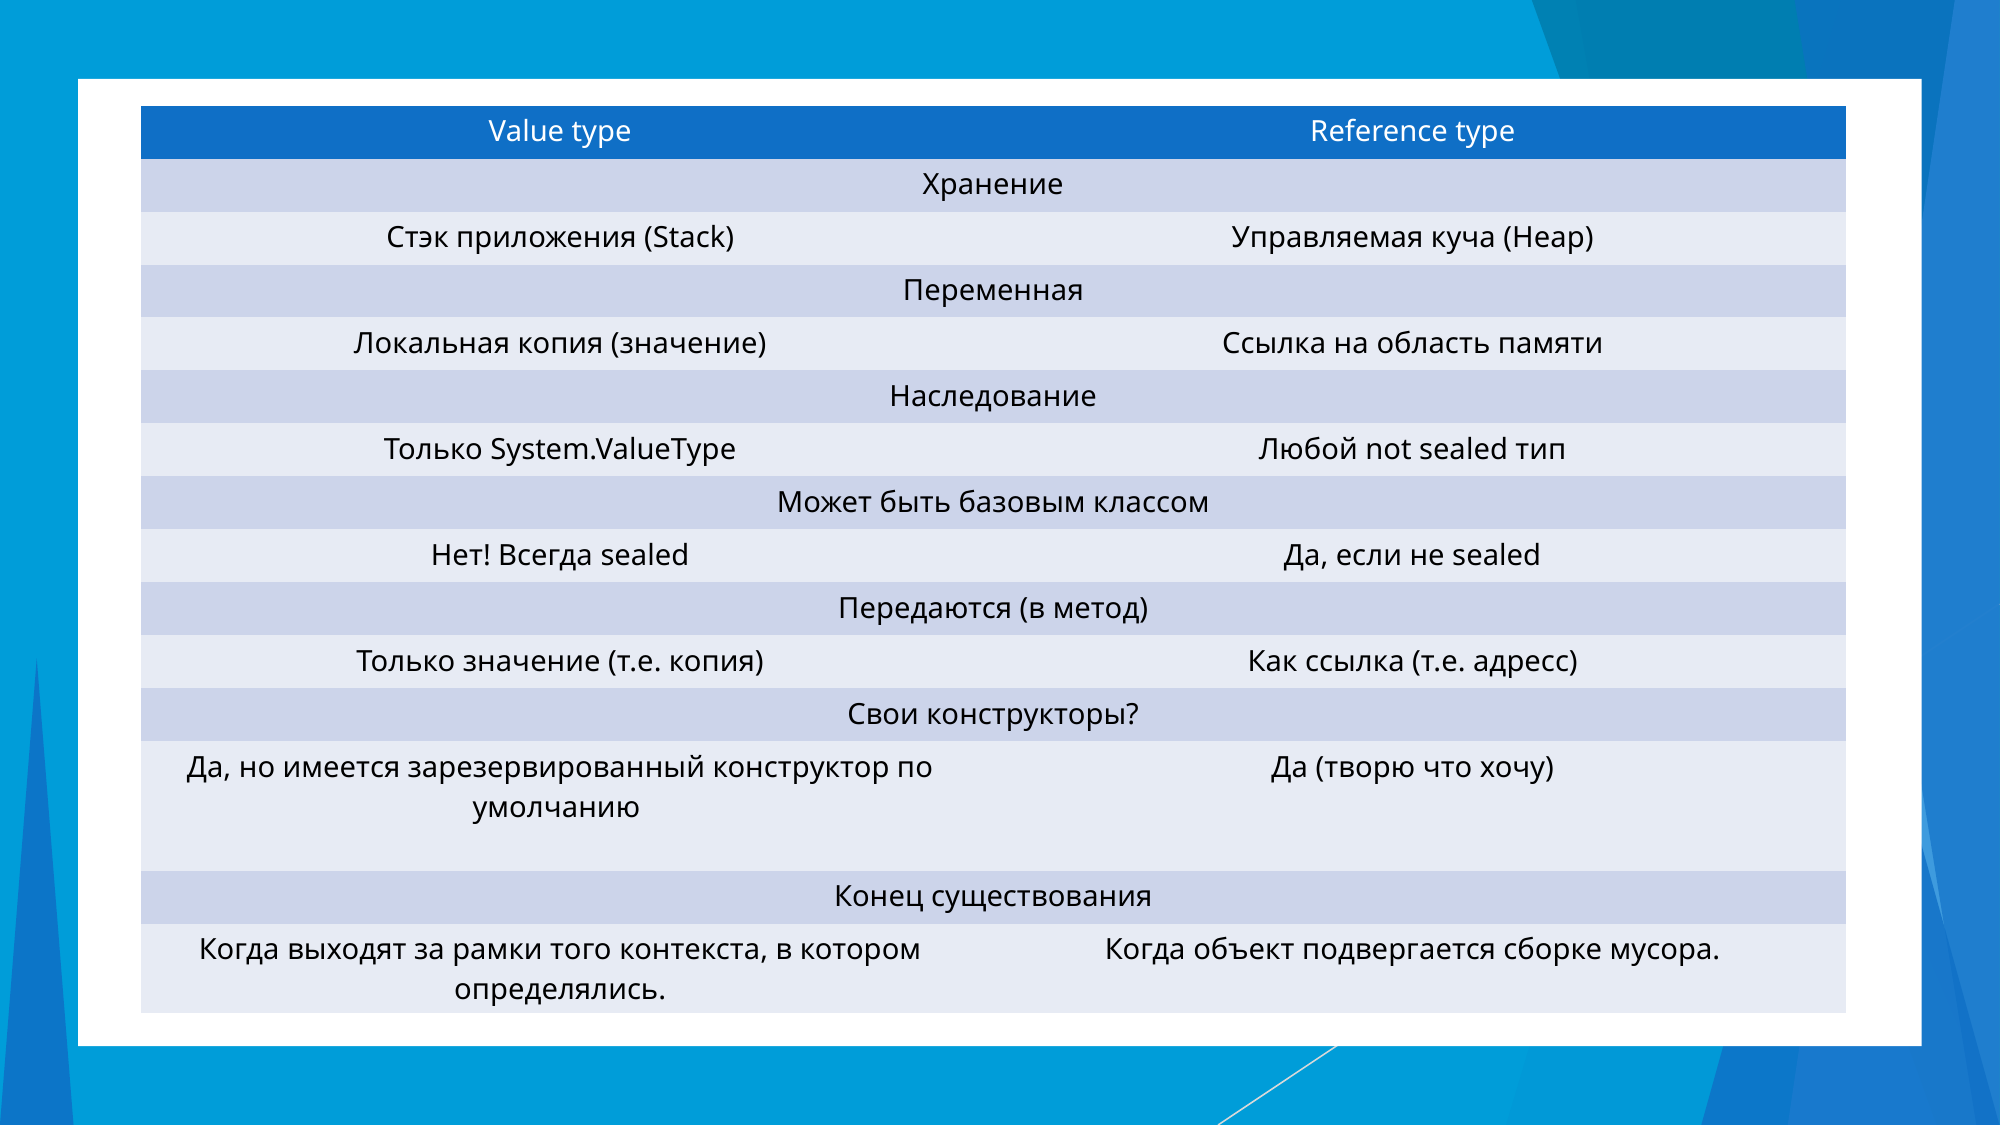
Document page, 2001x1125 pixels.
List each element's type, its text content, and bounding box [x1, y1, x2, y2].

table_cell Да, но имеется зарезервированный конструктор по умолчанию [141, 741, 980, 871]
table_cell Локальная копия (значение) [141, 317, 980, 370]
table_cell Может быть базовым классом [141, 476, 1846, 529]
table_cell Конец существования [141, 871, 1846, 924]
table_cell Управляемая куча (Heap) [980, 212, 1846, 265]
table_cell Стэк приложения (Stack) [141, 212, 980, 265]
table_cell Любой not sealed тип [980, 423, 1846, 476]
table_header Reference type [980, 106, 1846, 159]
table_cell Наследование [141, 370, 1846, 423]
table_cell Как ссылка (т.е. адресс) [980, 635, 1846, 688]
table_cell Нет! Всегда sealed [141, 529, 980, 582]
table_cell Только значение (т.е. копия) [141, 635, 980, 688]
table_cell Да, если не sealed [980, 529, 1846, 582]
table_cell Хранение [141, 159, 1846, 212]
text_box [0, 0, 2000, 1125]
table_cell Только System.ValueType [141, 423, 980, 476]
table_cell Когда выходят за рамки того контекста, в котором определялись. [141, 924, 980, 1013]
table_cell Переменная [141, 265, 1846, 317]
table_cell Передаются (в метод) [141, 582, 1846, 635]
table_cell Да (творю что хочу) [980, 741, 1846, 871]
table_cell Когда объект подвергается сборке мусора. [980, 924, 1846, 1013]
table_cell Ссылка на область памяти [980, 317, 1846, 370]
table_cell Свои конструкторы? [141, 688, 1846, 741]
table_header Value type [141, 106, 980, 159]
